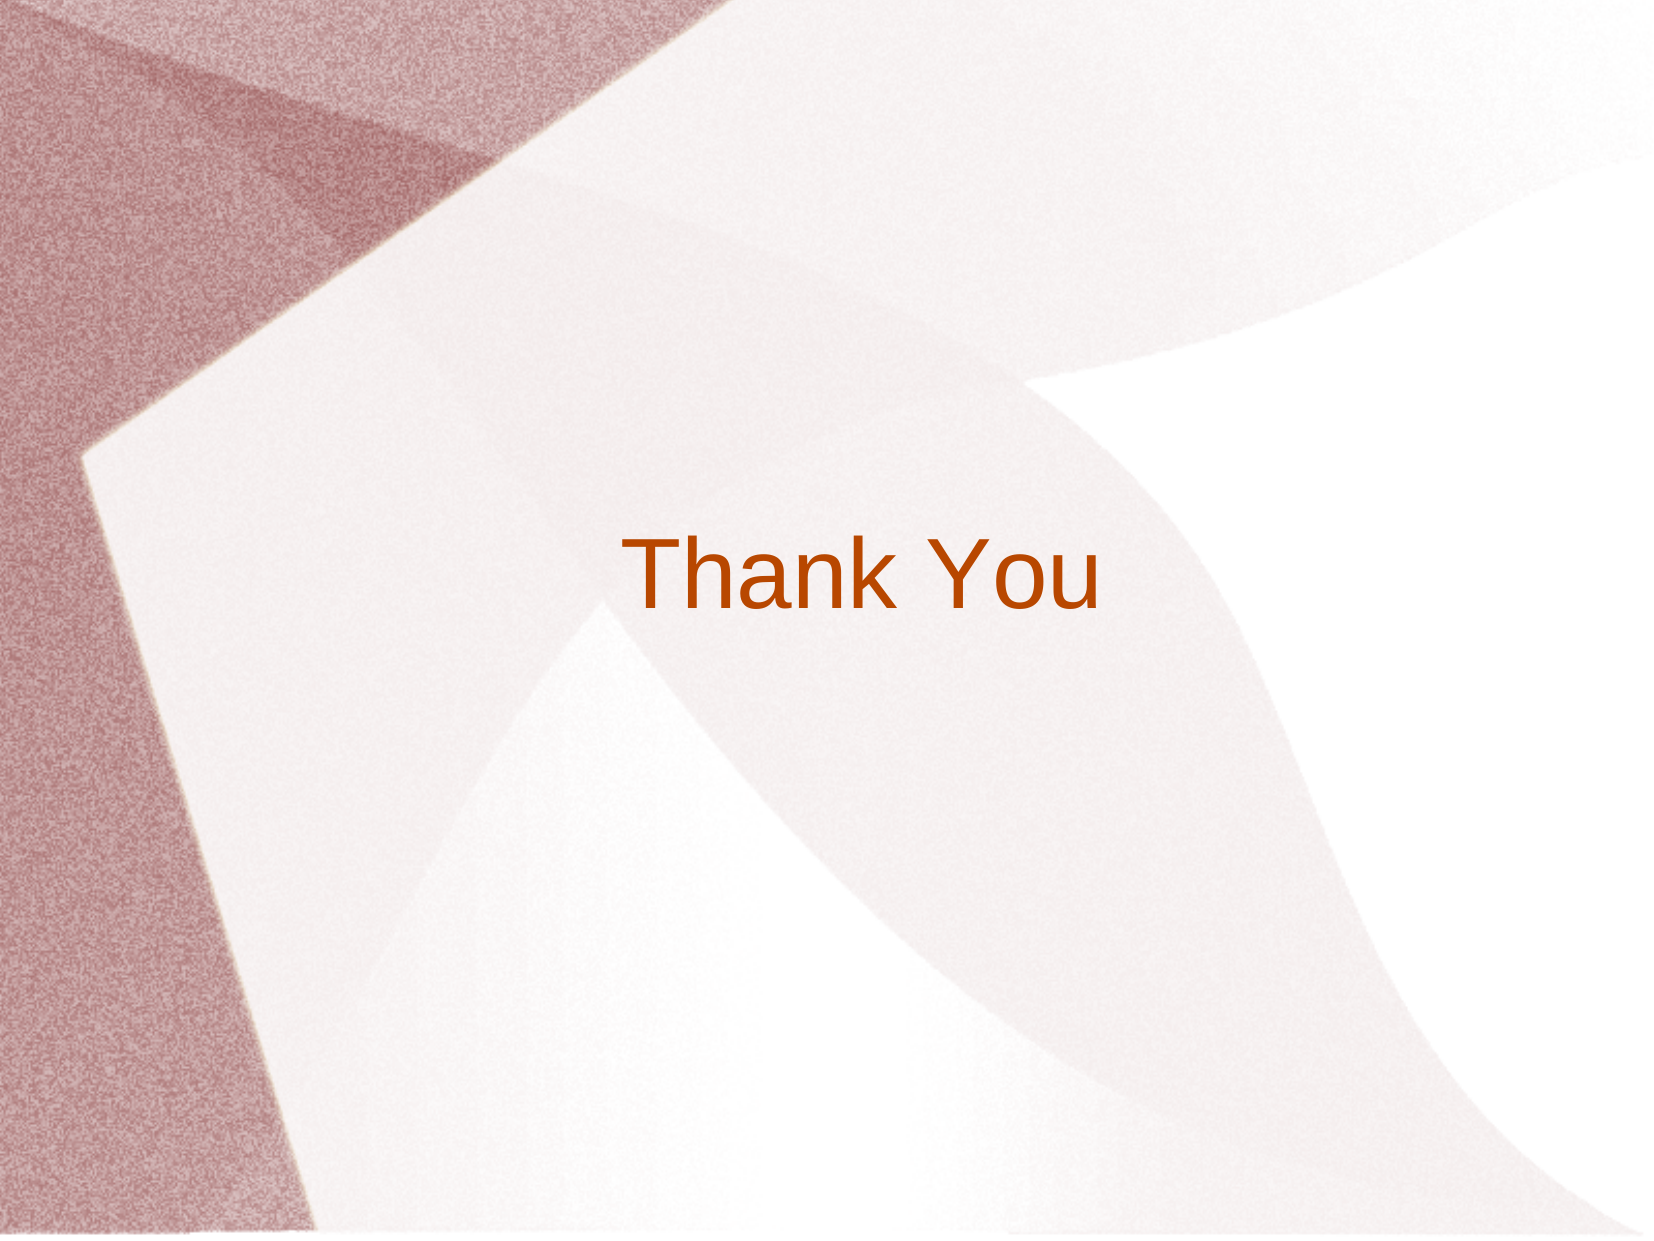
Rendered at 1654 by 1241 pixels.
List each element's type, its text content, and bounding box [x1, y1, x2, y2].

picture [0, 0, 1654, 1241]
list Thank You [549, 518, 1171, 631]
